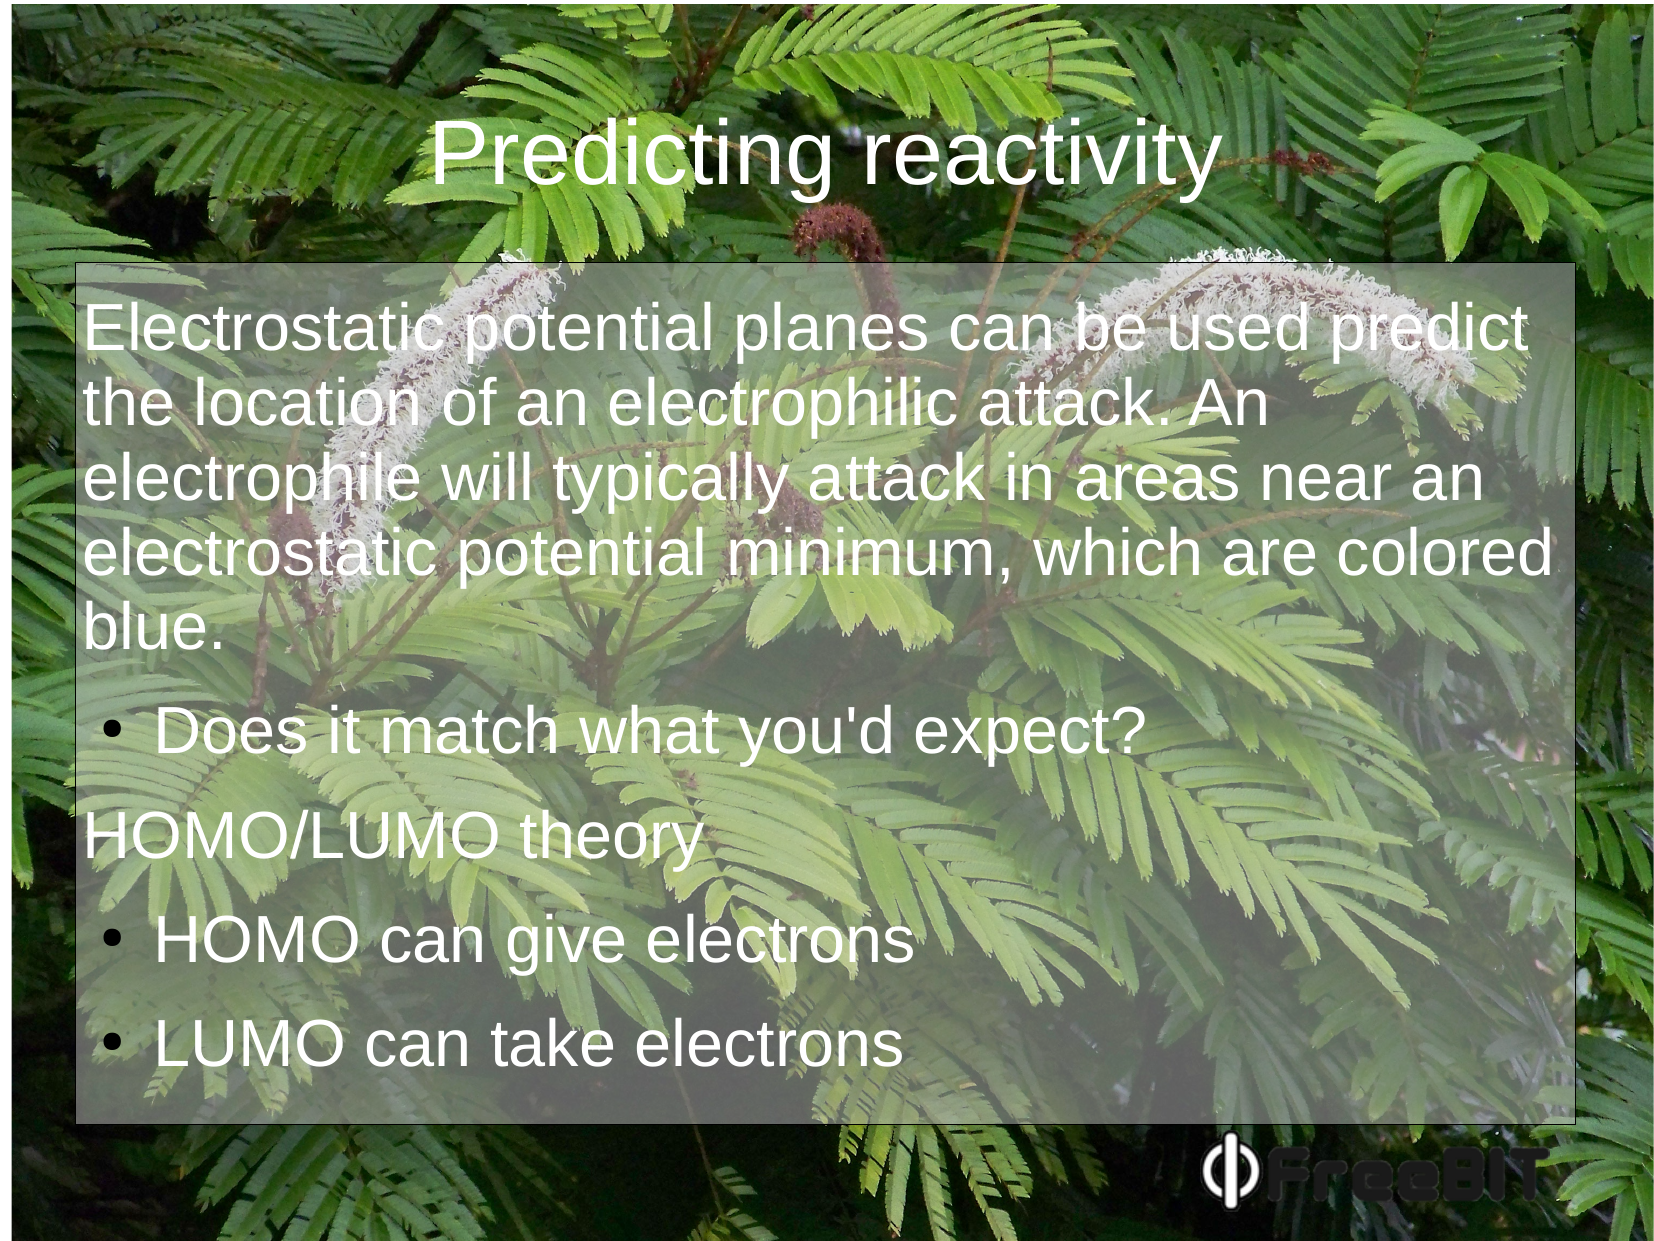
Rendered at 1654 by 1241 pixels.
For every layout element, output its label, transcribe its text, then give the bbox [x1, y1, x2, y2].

list Electrostatic potential planes can be used predict the location of an electrophilic attack. An electrophile will typically attack in areas near an electrostatic potential minimum, which are colored blue. Does it match what you'd expect? HOMO/LUMO theory HOMO can give electrons LUMO can take electrons [82, 290, 1571, 1201]
picture [11, 4, 1654, 1241]
title Predicting reactivity [82, 49, 1571, 257]
